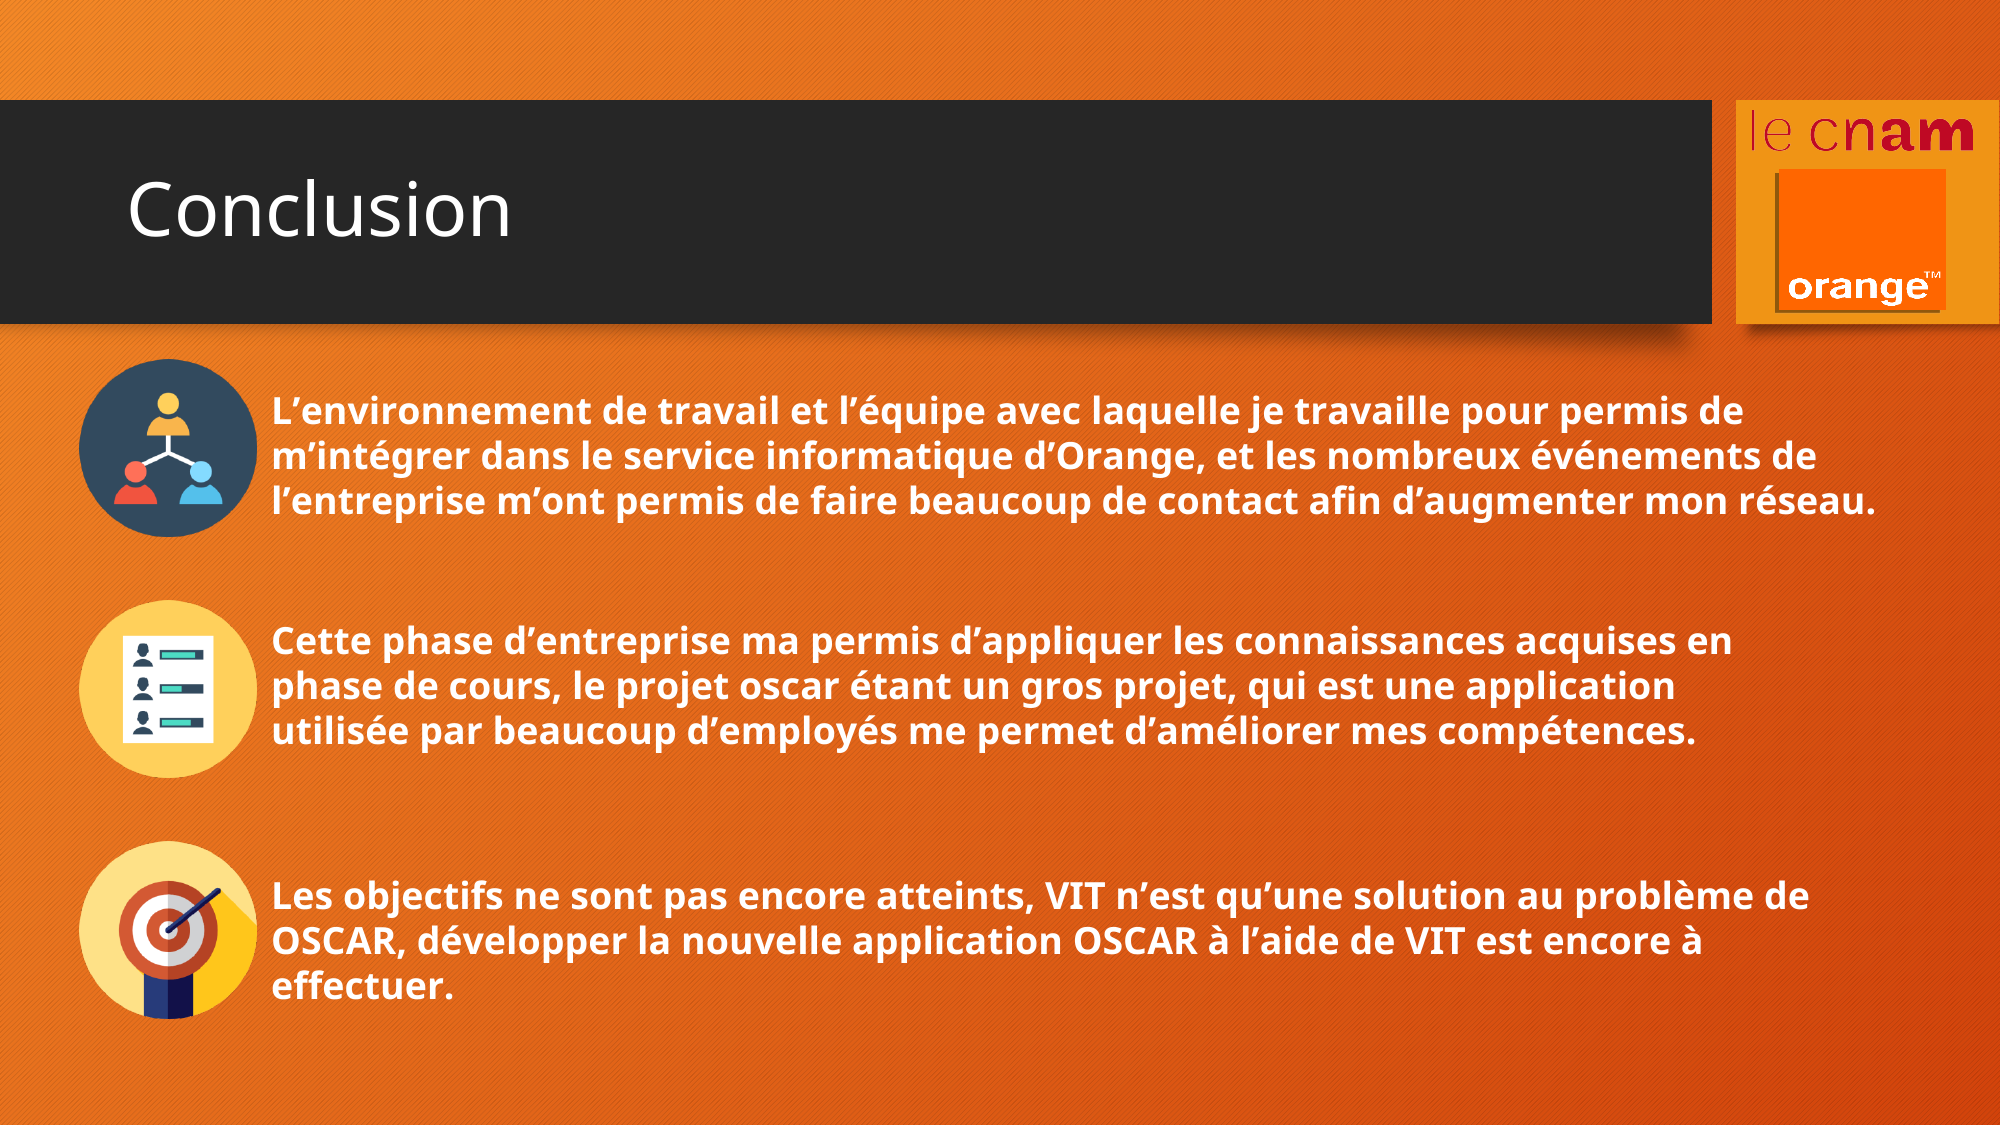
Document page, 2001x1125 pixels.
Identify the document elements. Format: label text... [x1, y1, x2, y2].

text_box L’environnement de travail et l’équipe avec laquelle je travaille pour permis de m’intégrer dans le service informatique d’Orange, et les nombreux événements de l’entreprise m’ont permis de faire beaucoup de contact afin d’augmenter mon réseau. [257, 379, 1901, 531]
text_box Cette phase d’entreprise ma permis d’appliquer les connaissances acquises en phase de cours, le projet oscar étant un gros projet, qui est une application utilisée par beaucoup d’employés me permet d’améliorer mes compétences. [257, 609, 1810, 761]
picture [79, 841, 257, 1019]
picture [1779, 169, 1946, 310]
picture [79, 359, 257, 537]
picture [1752, 110, 1973, 151]
text_box Les objectifs ne sont pas encore atteints, VIT n’est qu’une solution au problème de OSCAR, développer la nouvelle application OSCAR à l’aide de VIT est encore à effectuer. [257, 864, 1866, 971]
picture [79, 600, 257, 778]
title Conclusion [111, 123, 1689, 301]
